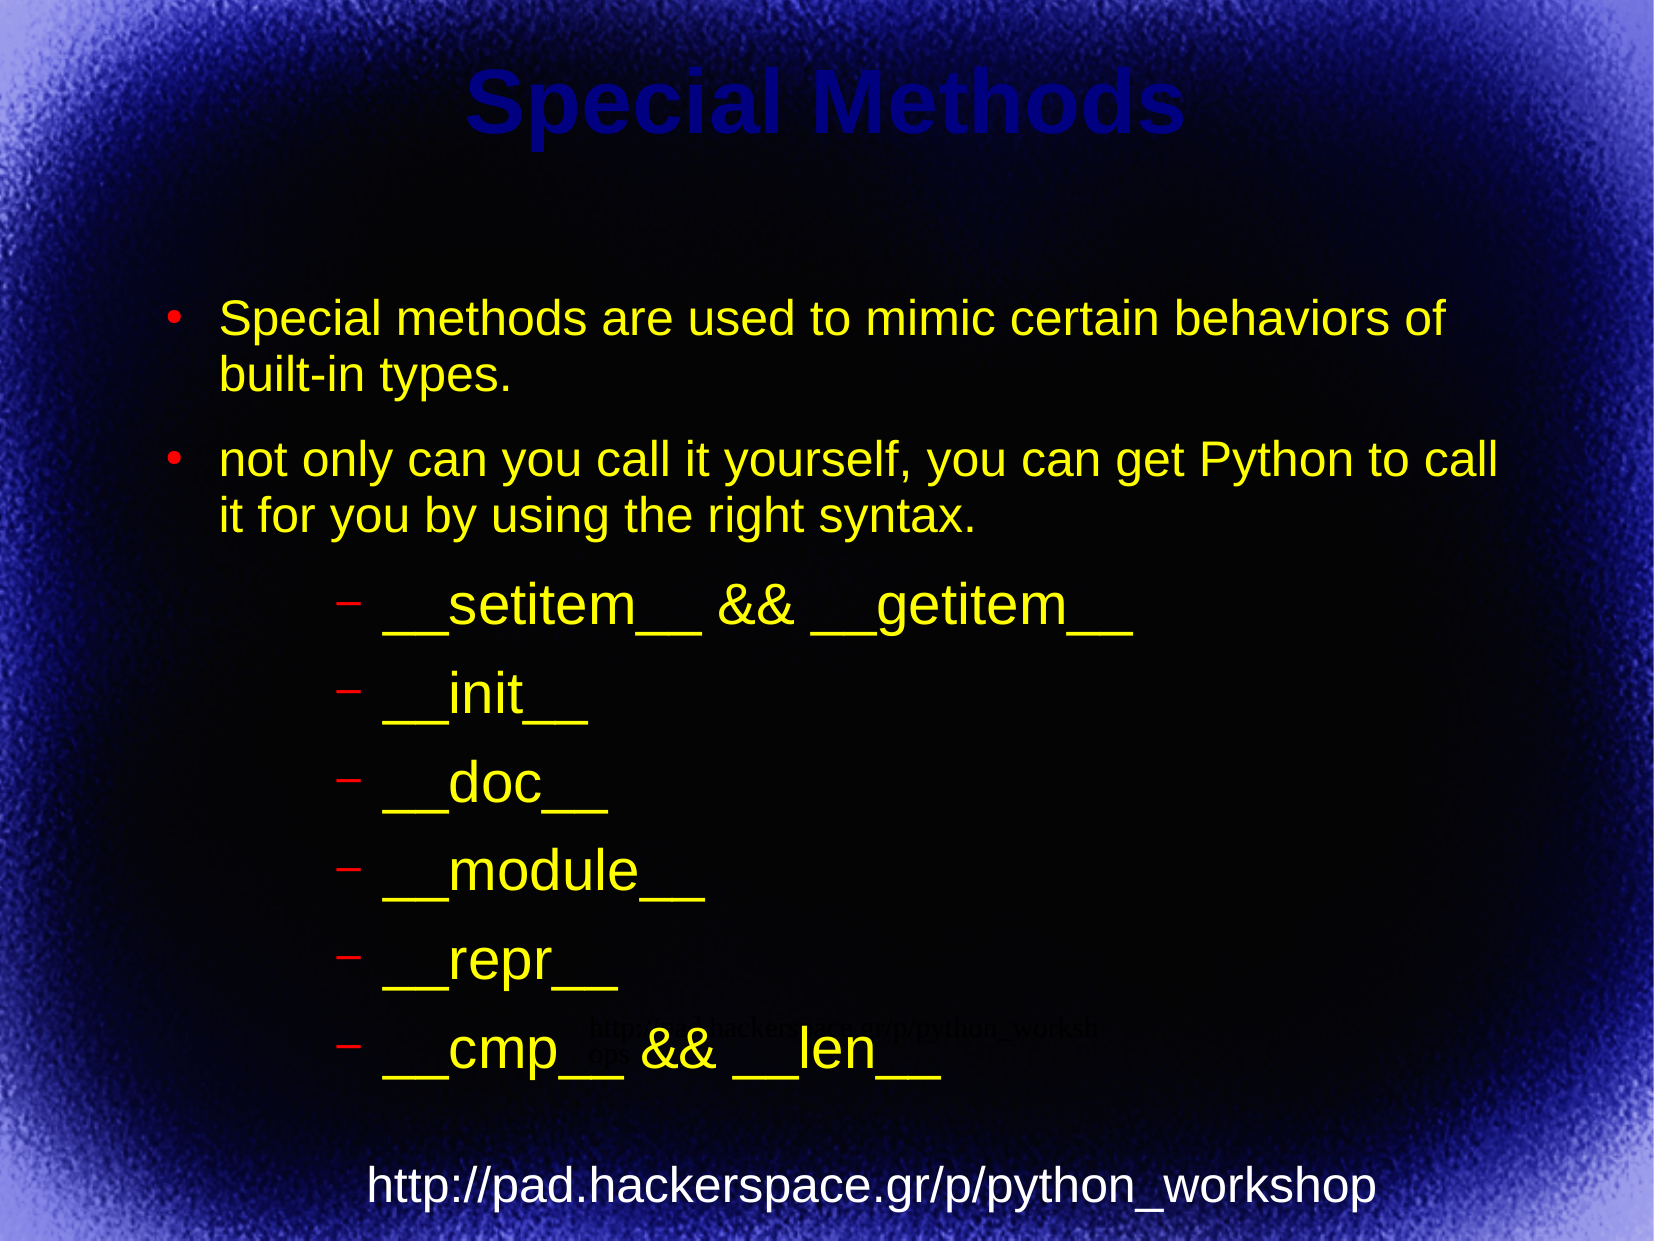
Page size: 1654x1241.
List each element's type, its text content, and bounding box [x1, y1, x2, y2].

picture [0, 0, 1654, 1241]
text_box http://pad.hackerspace.gr/p/python_workshop [366, 1157, 1379, 1214]
list Special methods are used to mimic certain behaviors of built-in types. not only can you call it yourself, you can get Python to call it for you by using the right syntax. __setitem__ && __getitem__ __init__ __doc__ __module__ __repr__ __cmp__ && __len__ [147, 290, 1506, 1178]
title Special Methods [147, 49, 1506, 257]
